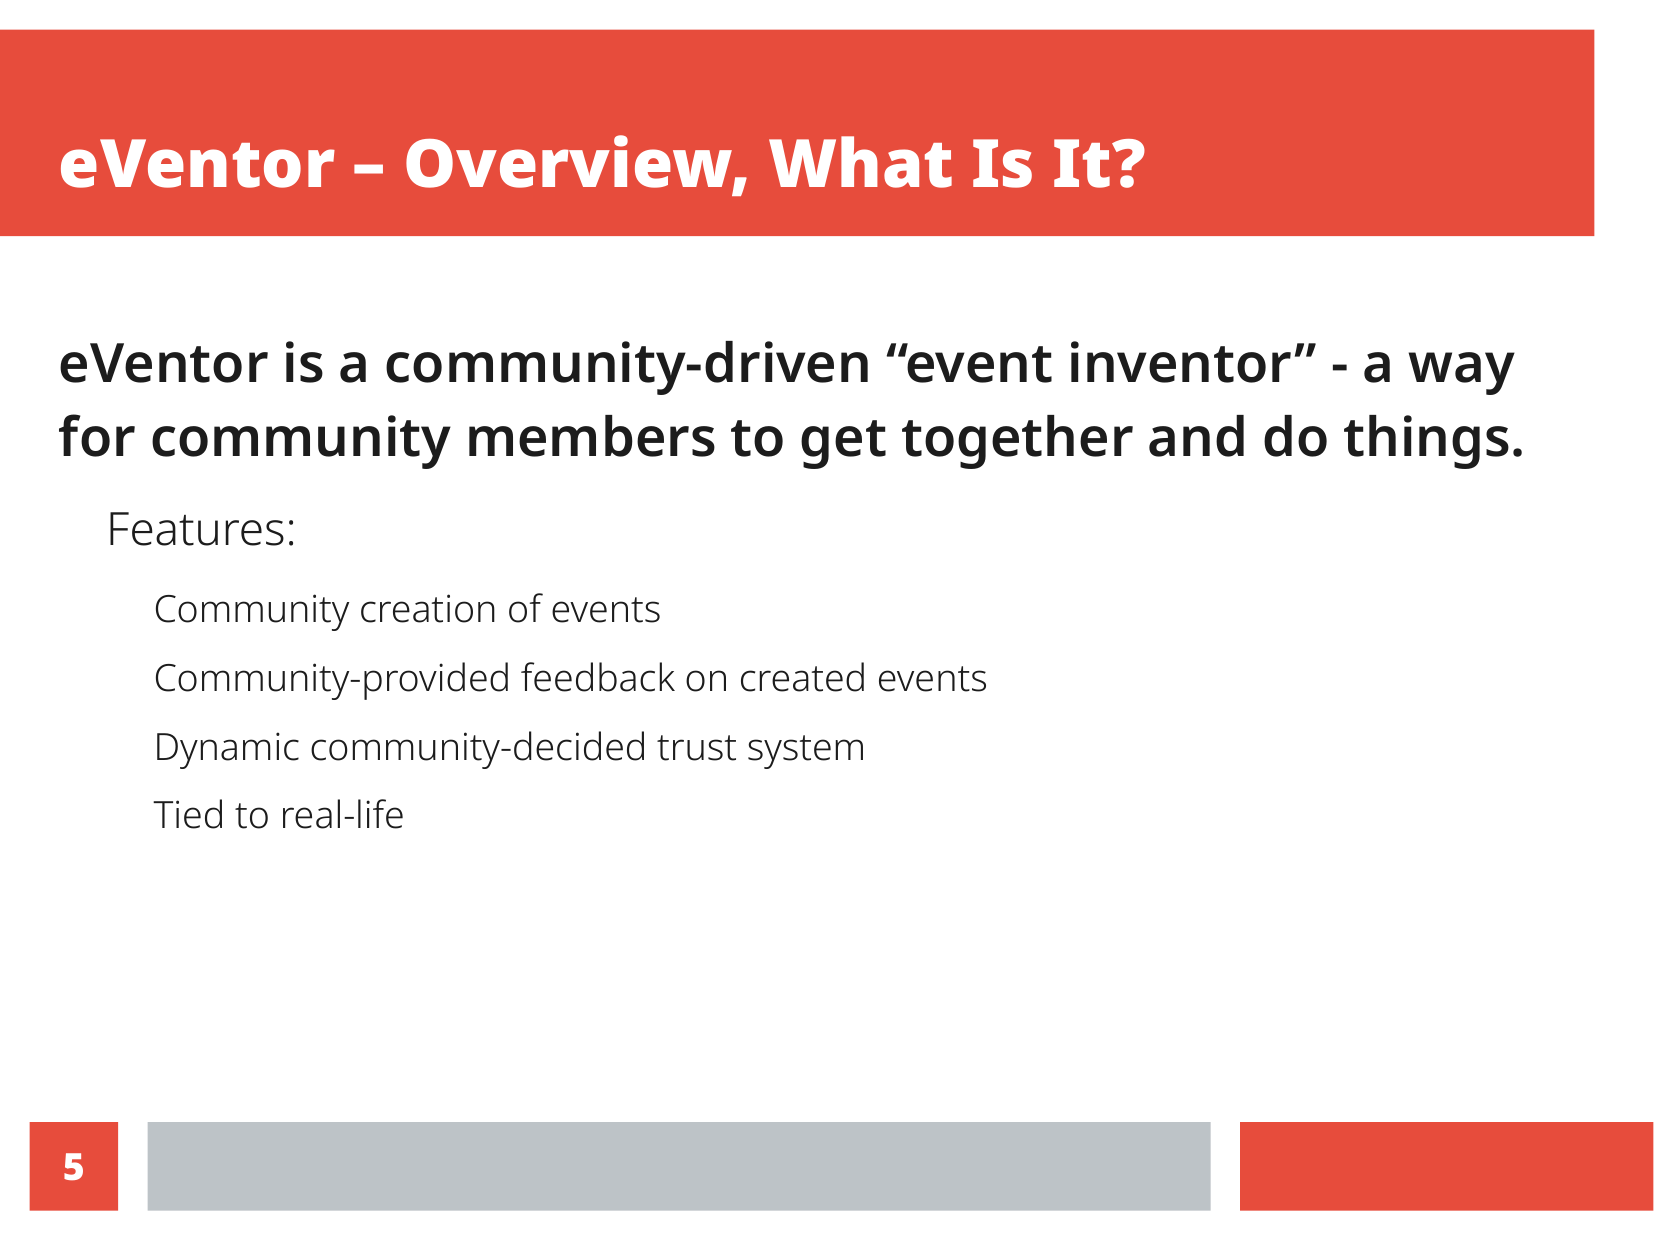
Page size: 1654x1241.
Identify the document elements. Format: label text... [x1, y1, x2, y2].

list eVentor is a community-driven “event inventor” - a way for community members to get together and do things. Features: Community creation of events Community-provided feedback on created events Dynamic community-decided trust system Tied to real-life [59, 324, 1565, 1093]
title eVentor – Overview, What Is It? [59, 59, 1595, 207]
